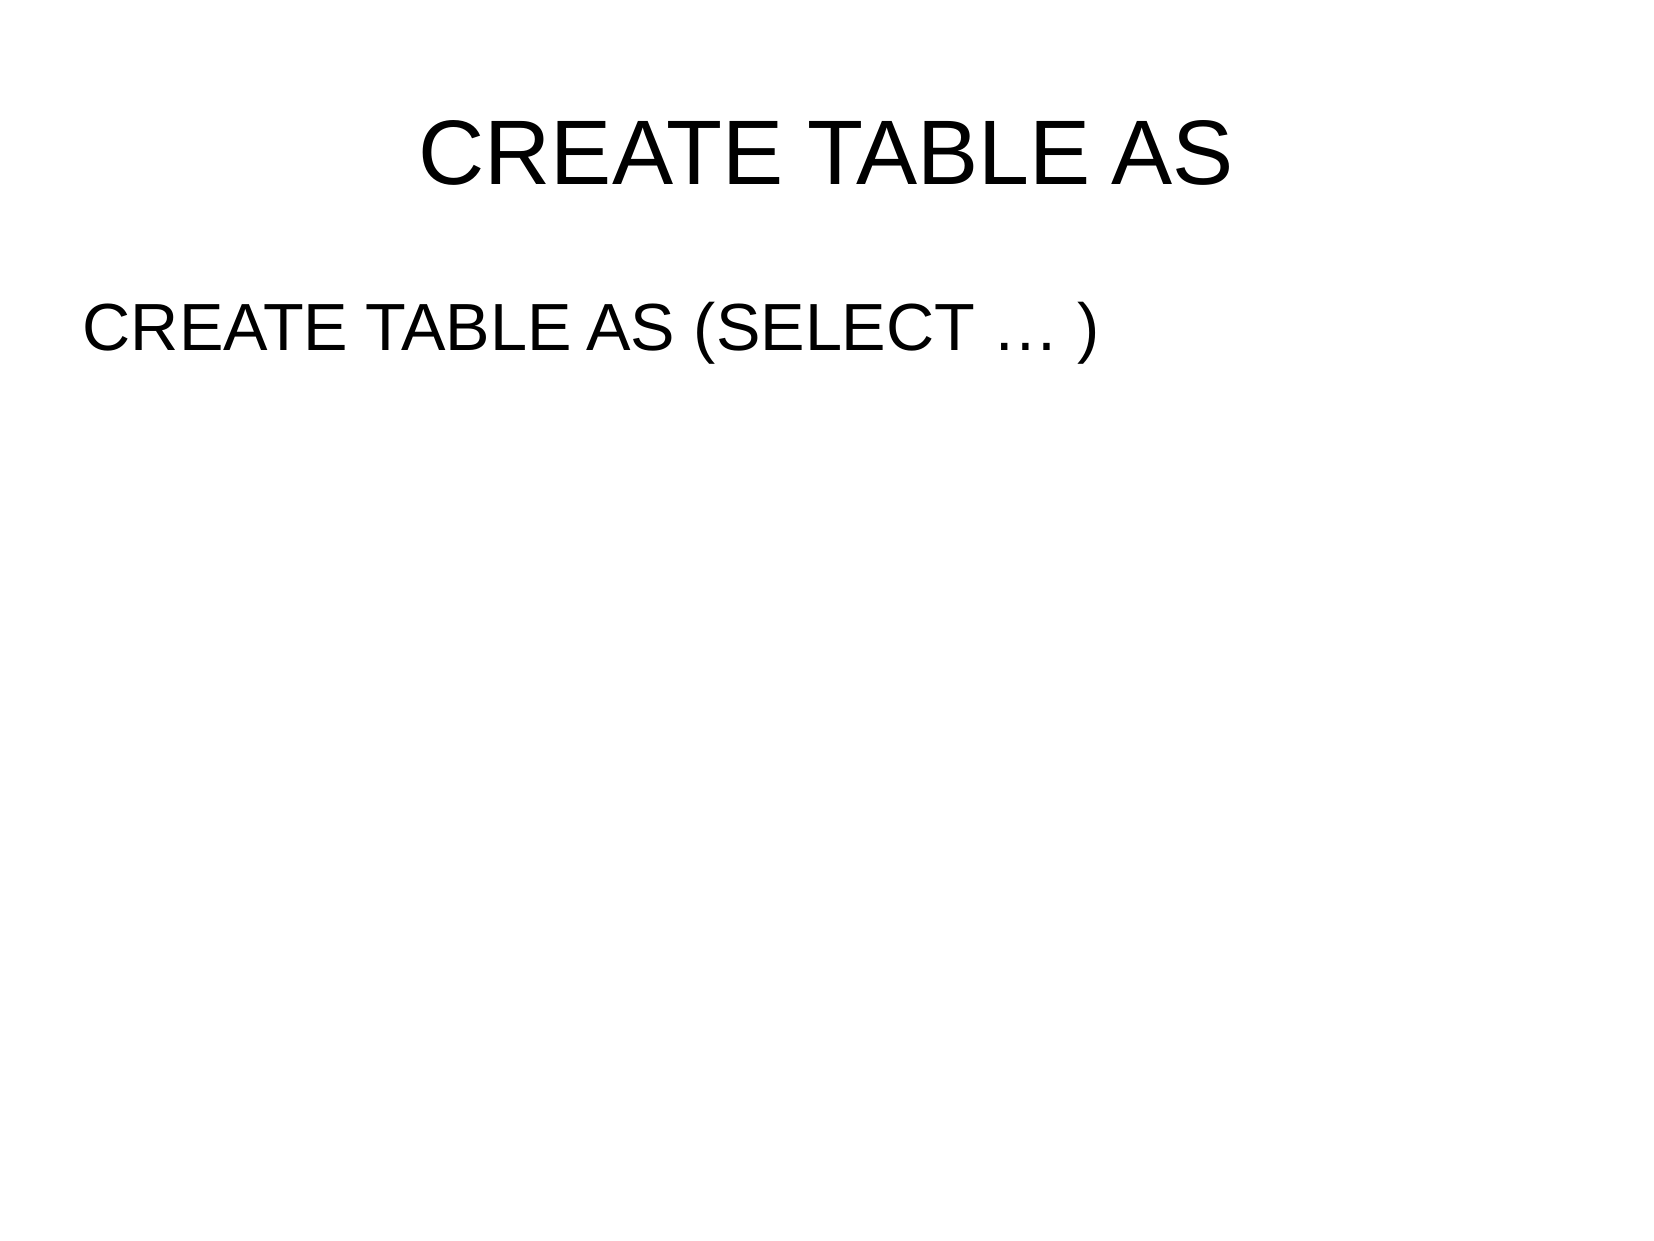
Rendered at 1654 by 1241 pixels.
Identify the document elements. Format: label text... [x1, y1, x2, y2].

title CREATE TABLE AS [82, 49, 1571, 257]
list CREATE TABLE AS (SELECT … ) [82, 290, 1571, 1010]
